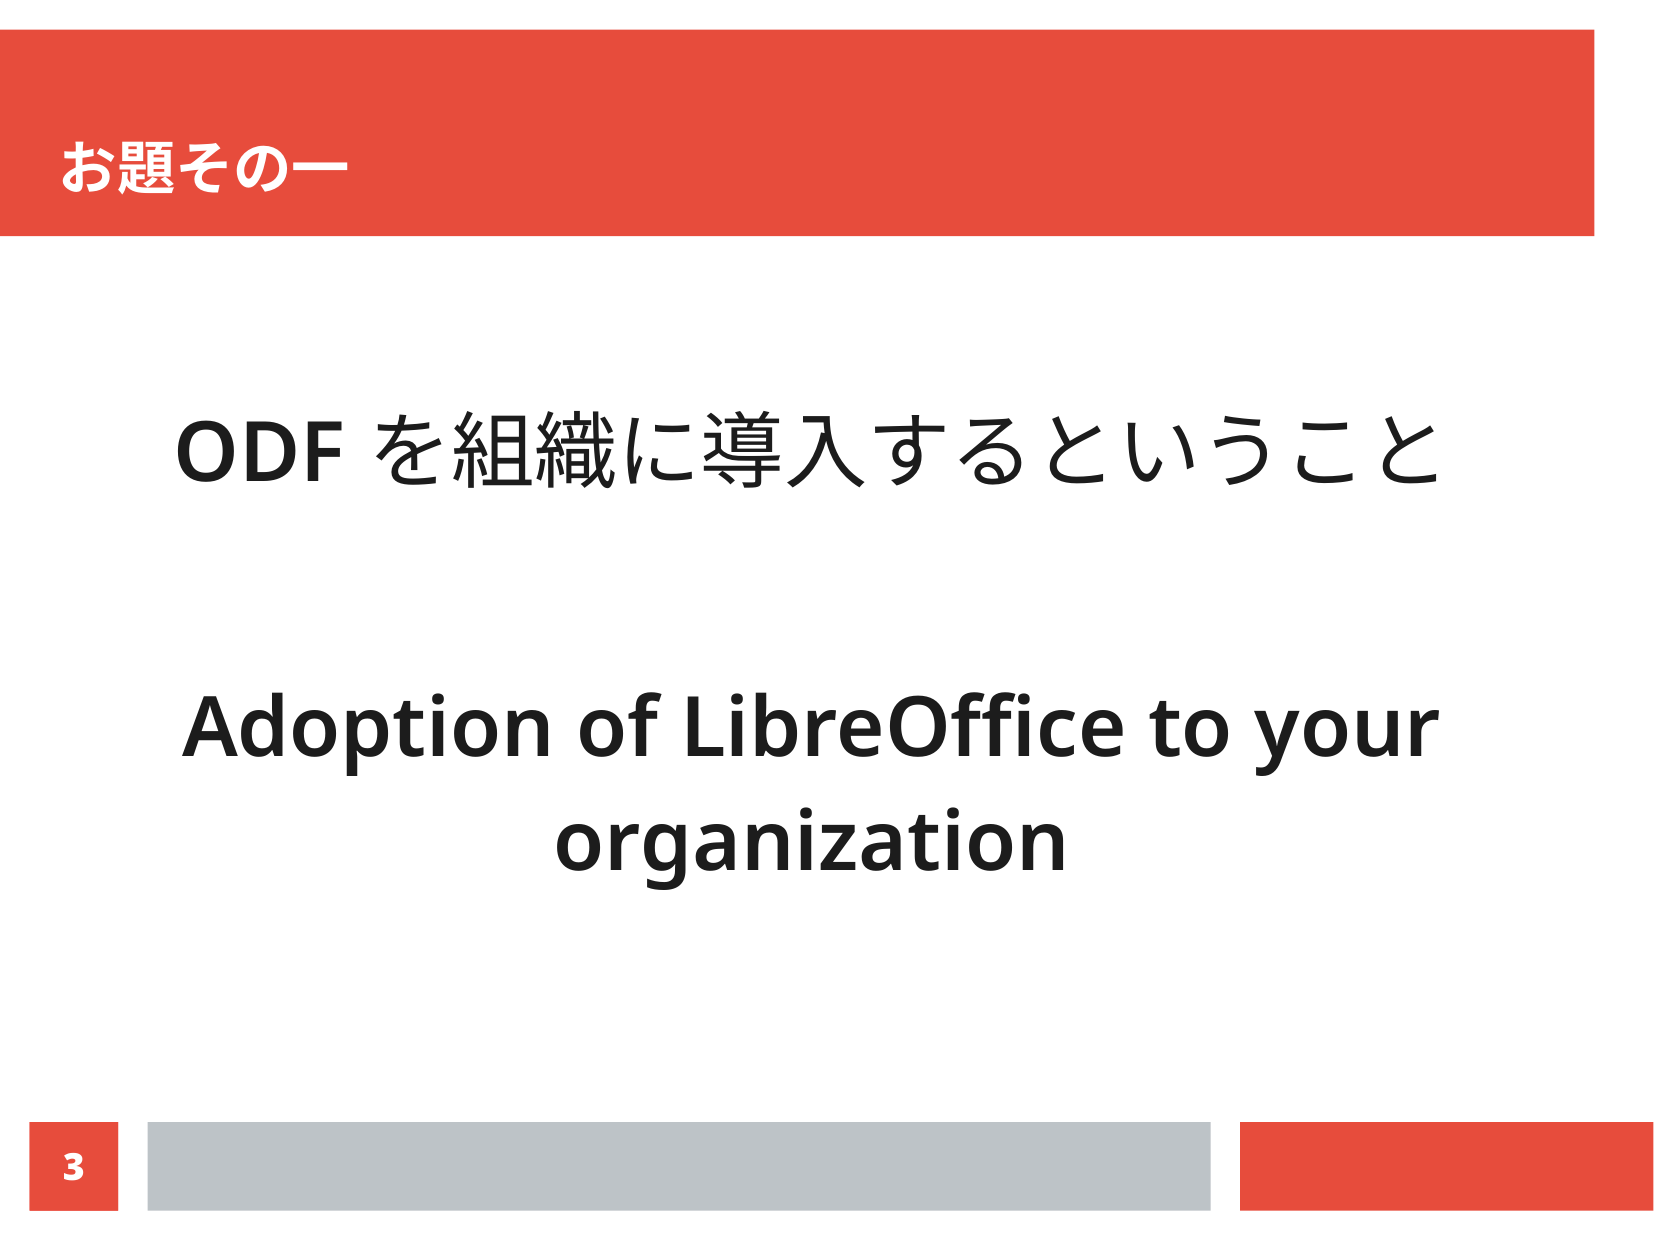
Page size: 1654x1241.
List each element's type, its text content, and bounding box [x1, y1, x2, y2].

title お題その一 [59, 59, 1595, 207]
list ODFを組織に導入するということ Adoption of LibreOffice to your organization [59, 324, 1565, 1093]
